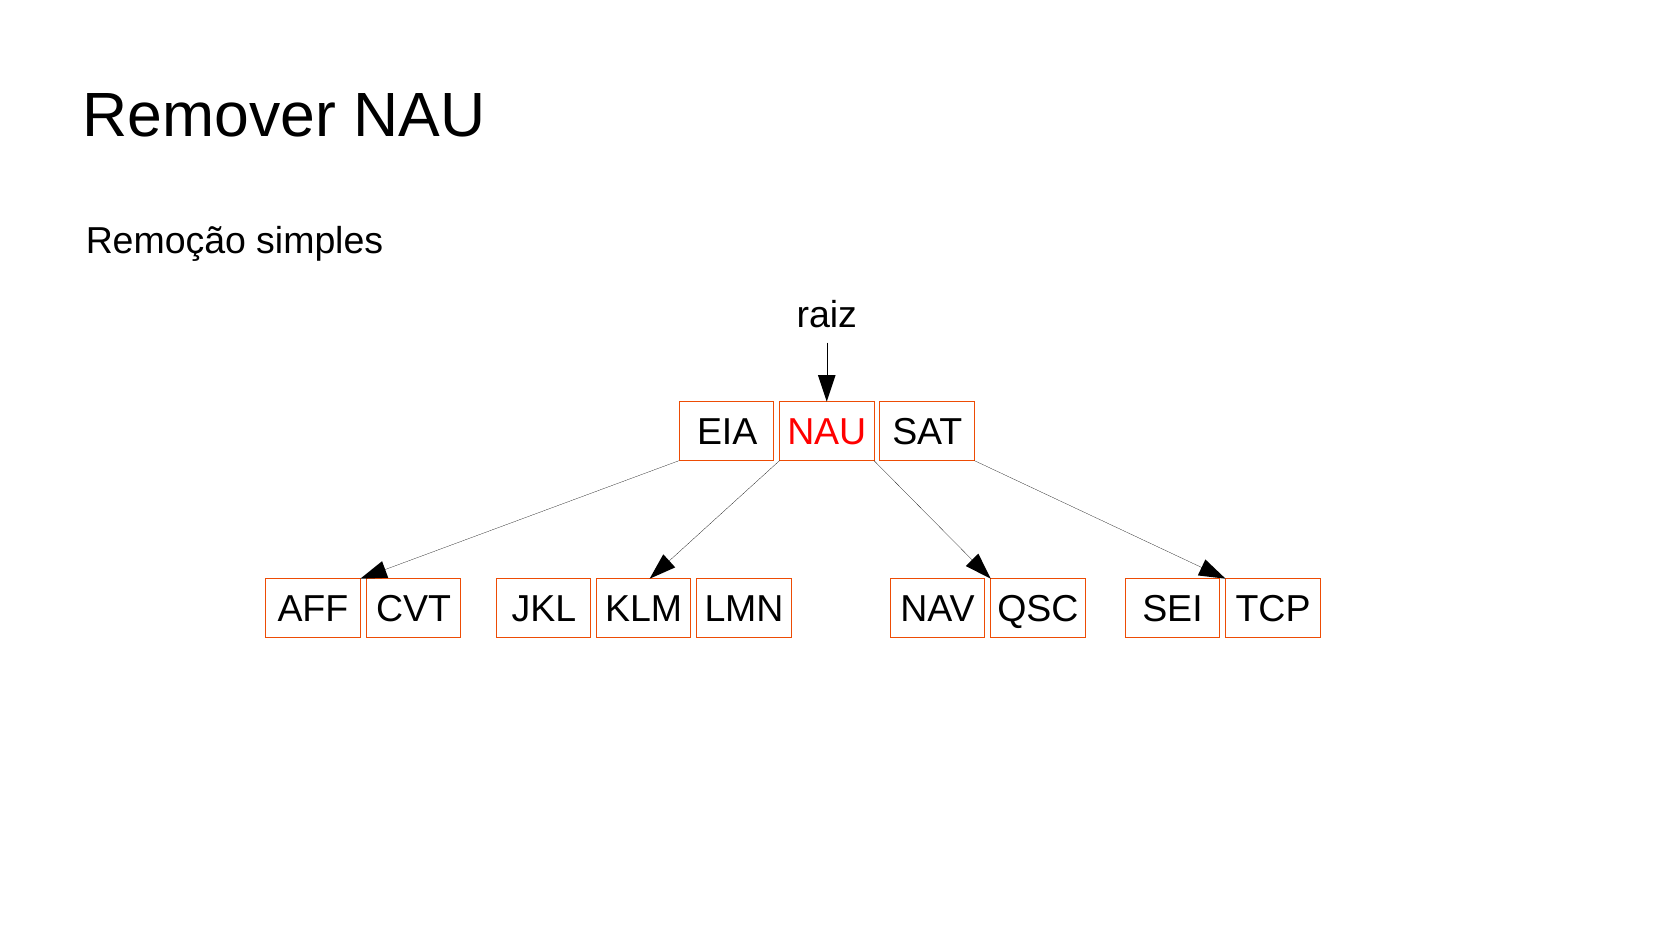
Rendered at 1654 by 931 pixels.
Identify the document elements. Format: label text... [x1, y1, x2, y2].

text_box AFF [265, 578, 361, 638]
text_box CVT [366, 578, 461, 638]
text_box NAV [890, 578, 985, 638]
text_box NAU [779, 401, 875, 461]
text_box SAT [879, 401, 975, 461]
text_box raiz [781, 285, 872, 343]
text_box EIA [679, 401, 774, 461]
text_box LMN [696, 578, 792, 638]
text_box JKL [496, 578, 591, 638]
text_box SEI [1125, 578, 1220, 638]
text_box Remoção simples [70, 212, 398, 270]
text_box QSC [990, 578, 1086, 638]
title Remover NAU [82, 37, 1571, 193]
text_box TCP [1225, 578, 1321, 638]
text_box KLM [596, 578, 691, 638]
